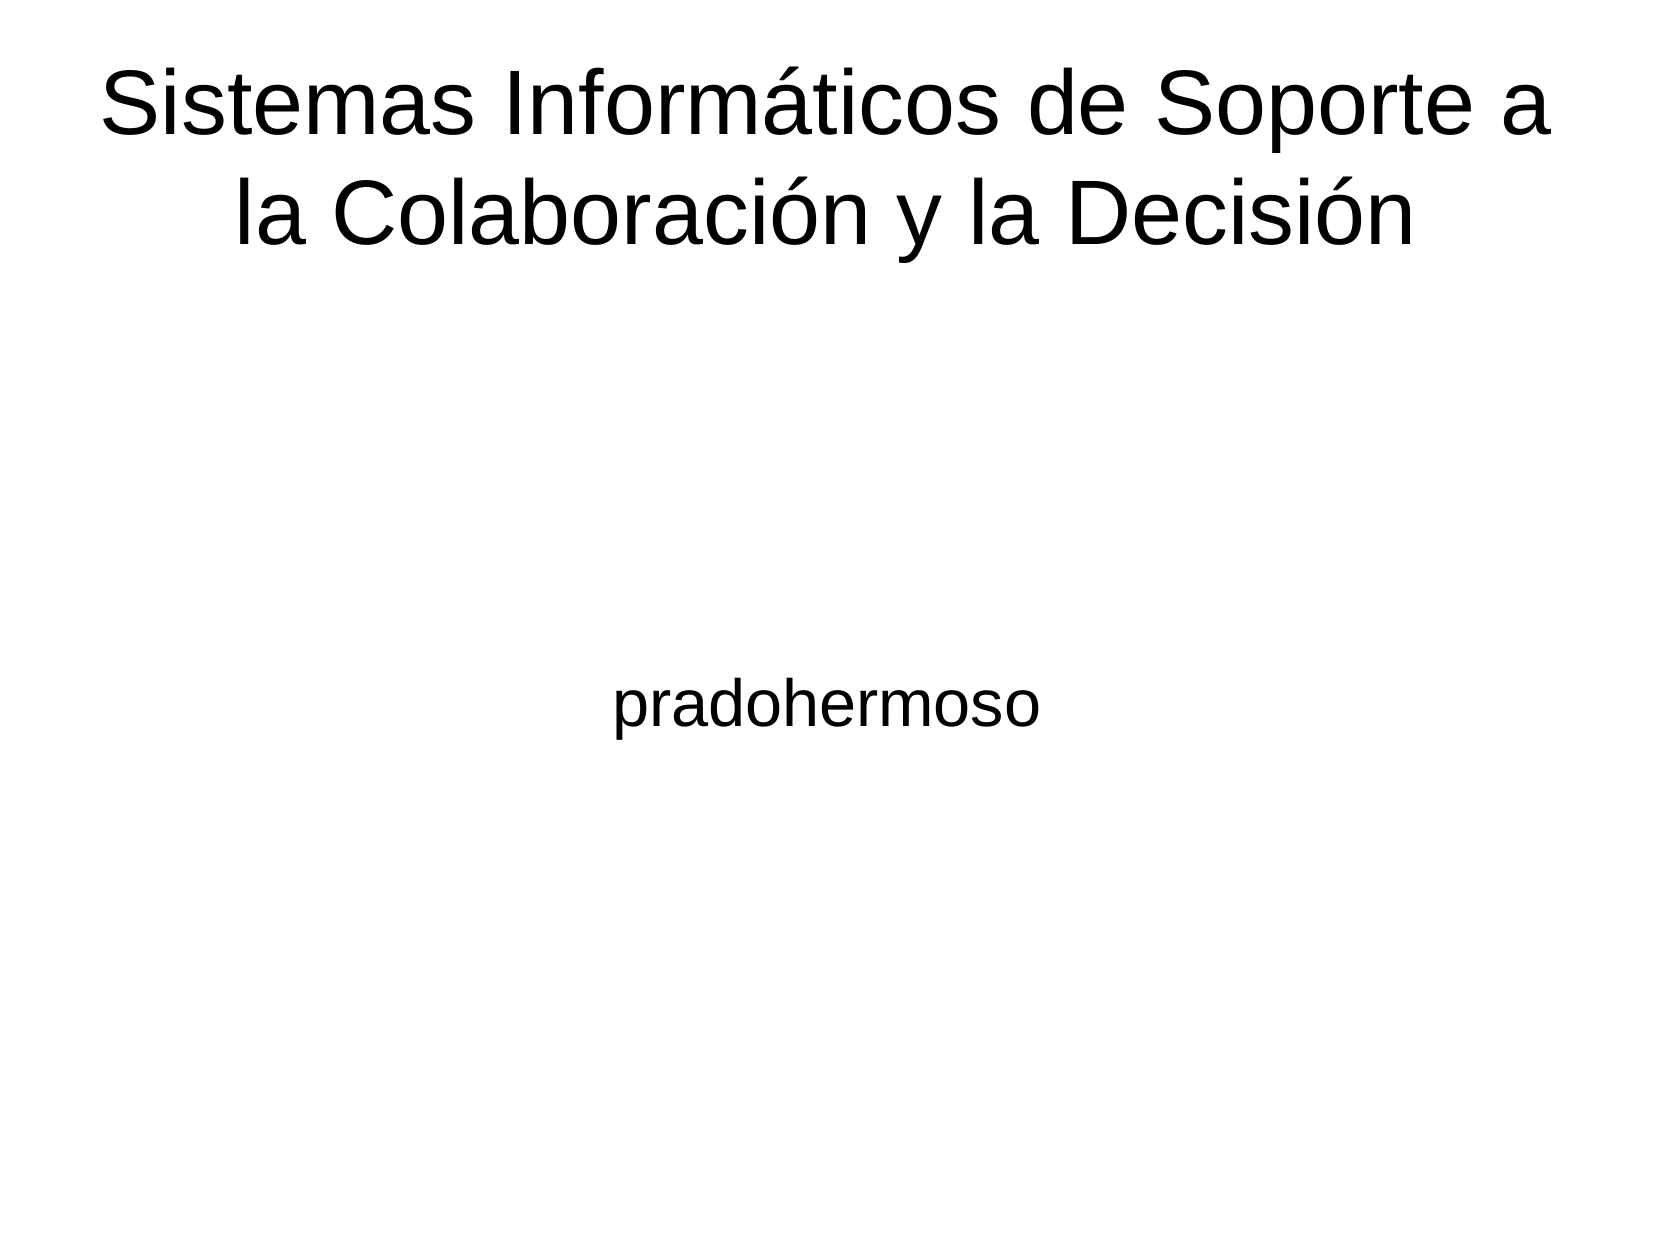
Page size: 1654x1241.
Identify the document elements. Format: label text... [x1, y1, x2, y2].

title Sistemas Informáticos de Soporte a la Colaboración y la Decisión [82, 49, 1571, 257]
subtitle pradohermoso [82, 659, 1571, 740]
